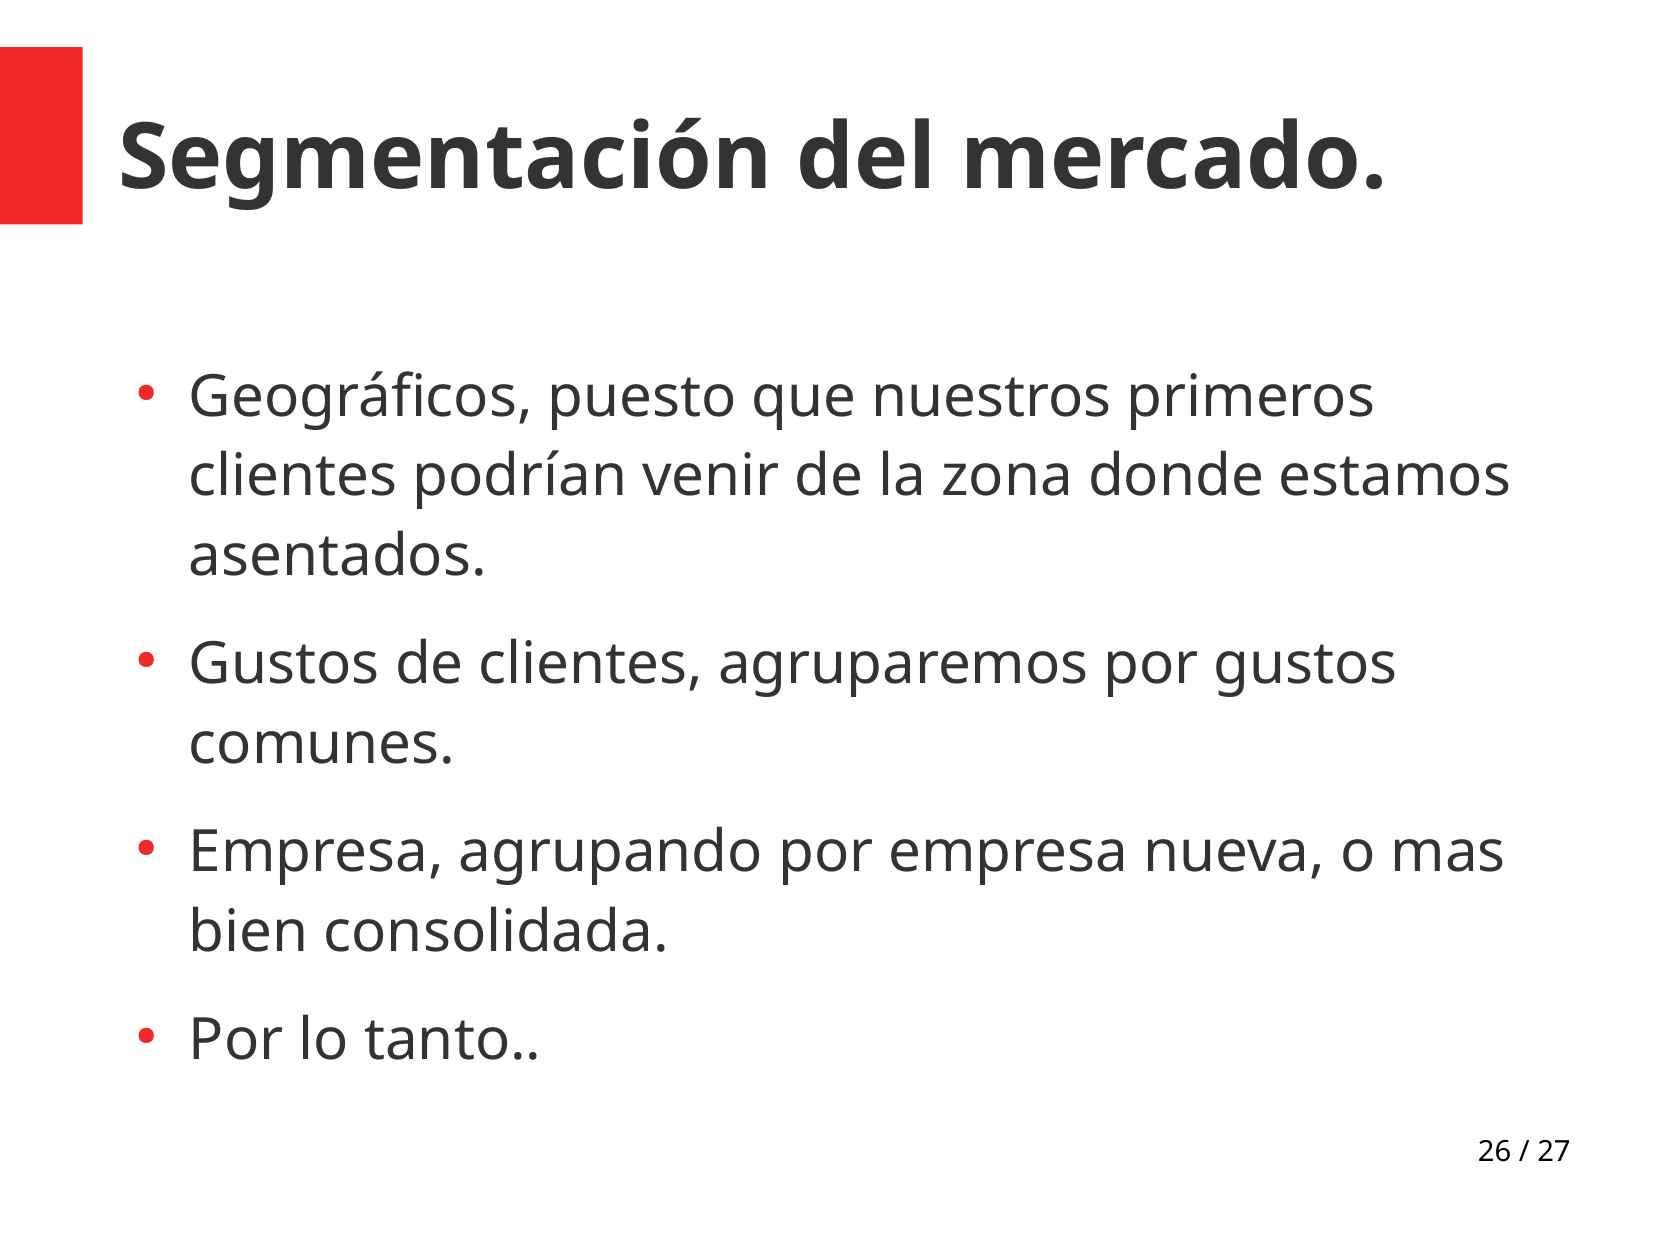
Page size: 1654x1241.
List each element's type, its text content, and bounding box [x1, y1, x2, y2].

title Segmentación del mercado. [118, 49, 1571, 257]
list Geográficos, puesto que nuestros primeros clientes podrían venir de la zona donde estamos asentados. Gustos de clientes, agruparemos por gustos comunes. Empresa, agrupando por empresa nueva, o mas bien consolidada. Por lo tanto.. [118, 354, 1536, 1074]
